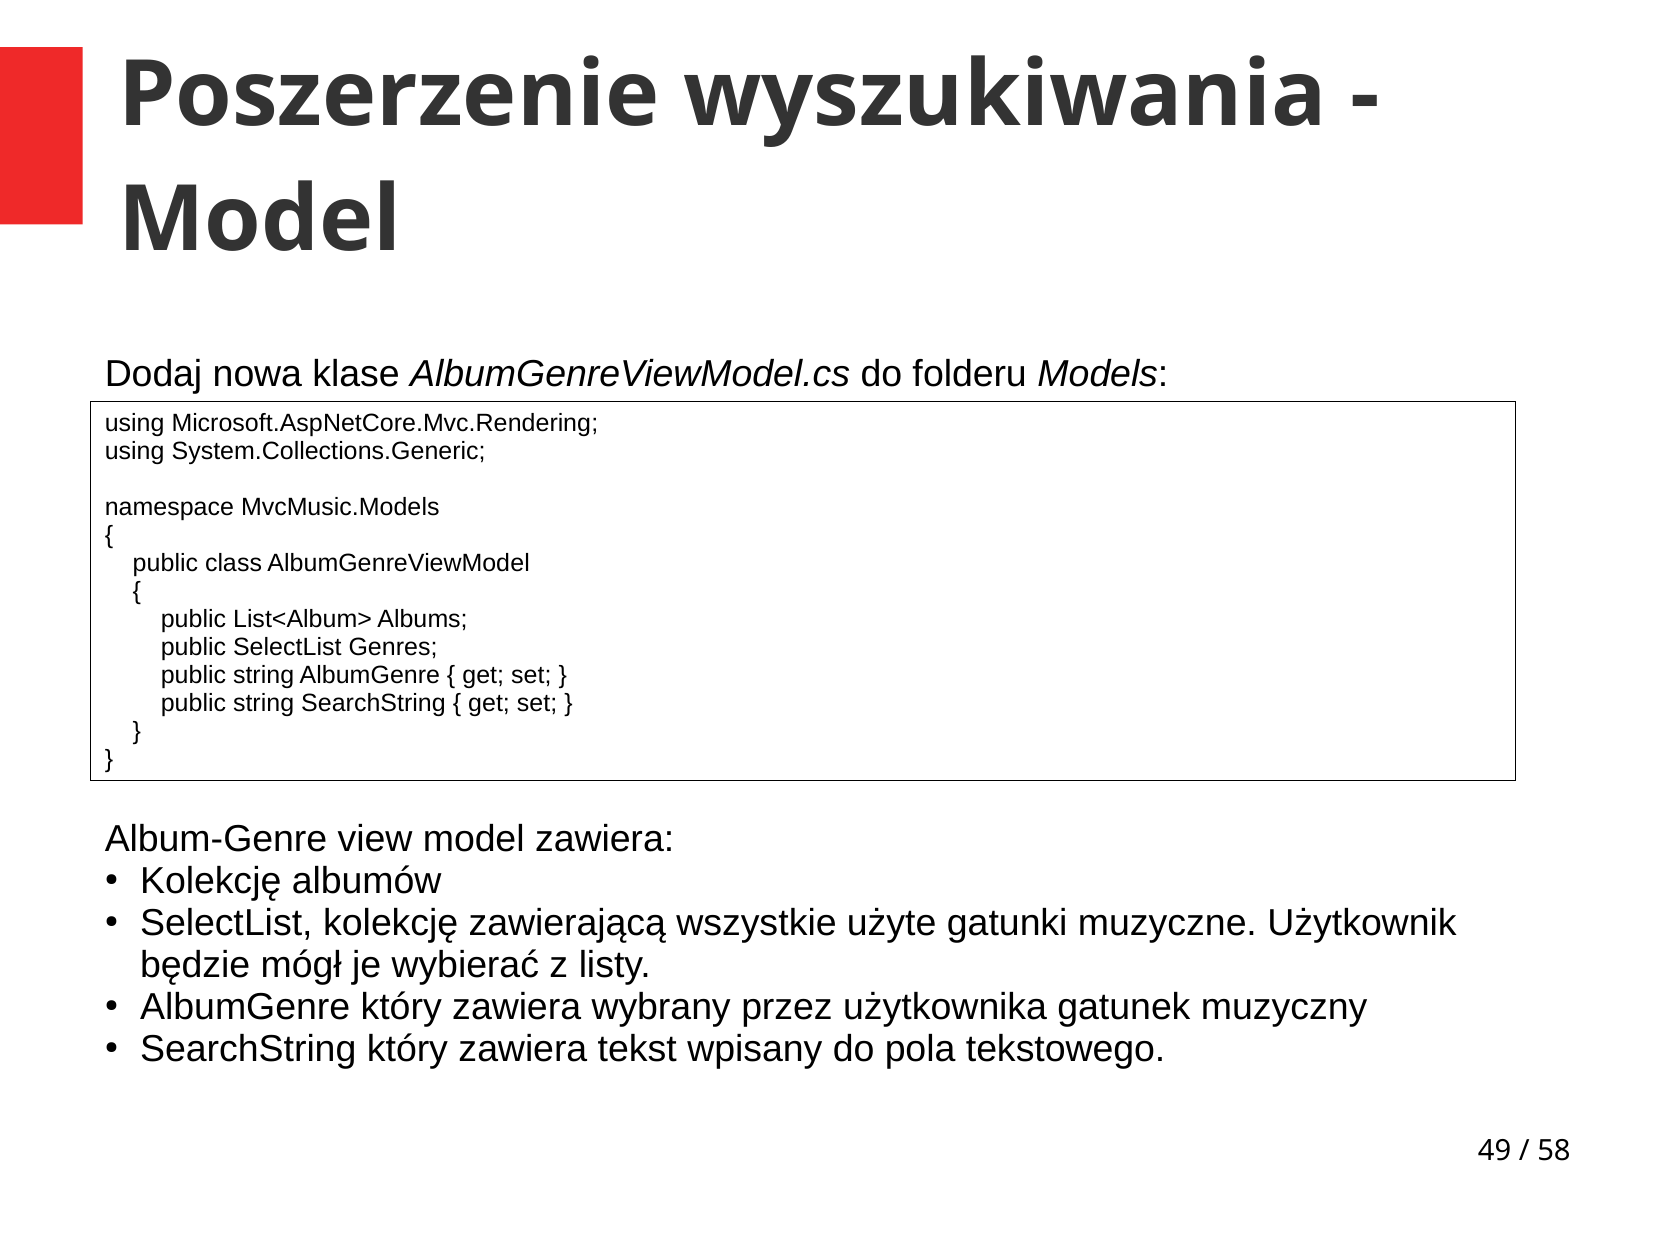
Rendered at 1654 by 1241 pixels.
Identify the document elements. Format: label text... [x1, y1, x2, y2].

text_box Album-Genre view model zawiera: Kolekcję albumów SelectList, kolekcję zawierającą wszystkie użyte gatunki muzyczne. Użytkownik będzie mógł je wybierać z listy. AlbumGenre który zawiera wybrany przez użytkownika gatunek muzyczny SearchString który zawiera tekst wpisany do pola tekstowego. [90, 810, 1516, 1077]
text_box Dodaj nowa klase AlbumGenreViewModel.cs do folderu Models: [90, 345, 1501, 401]
title Poszerzenie wyszukiwania - Model [118, 45, 1571, 260]
text_box using Microsoft.AspNetCore.Mvc.Rendering; using System.Collections.Generic; namespace MvcMusic.Models { public class AlbumGenreViewModel { public List<Album> Albums; public SelectList Genres; public string AlbumGenre { get; set; } public string SearchString { get; set; } } } [90, 401, 1516, 781]
